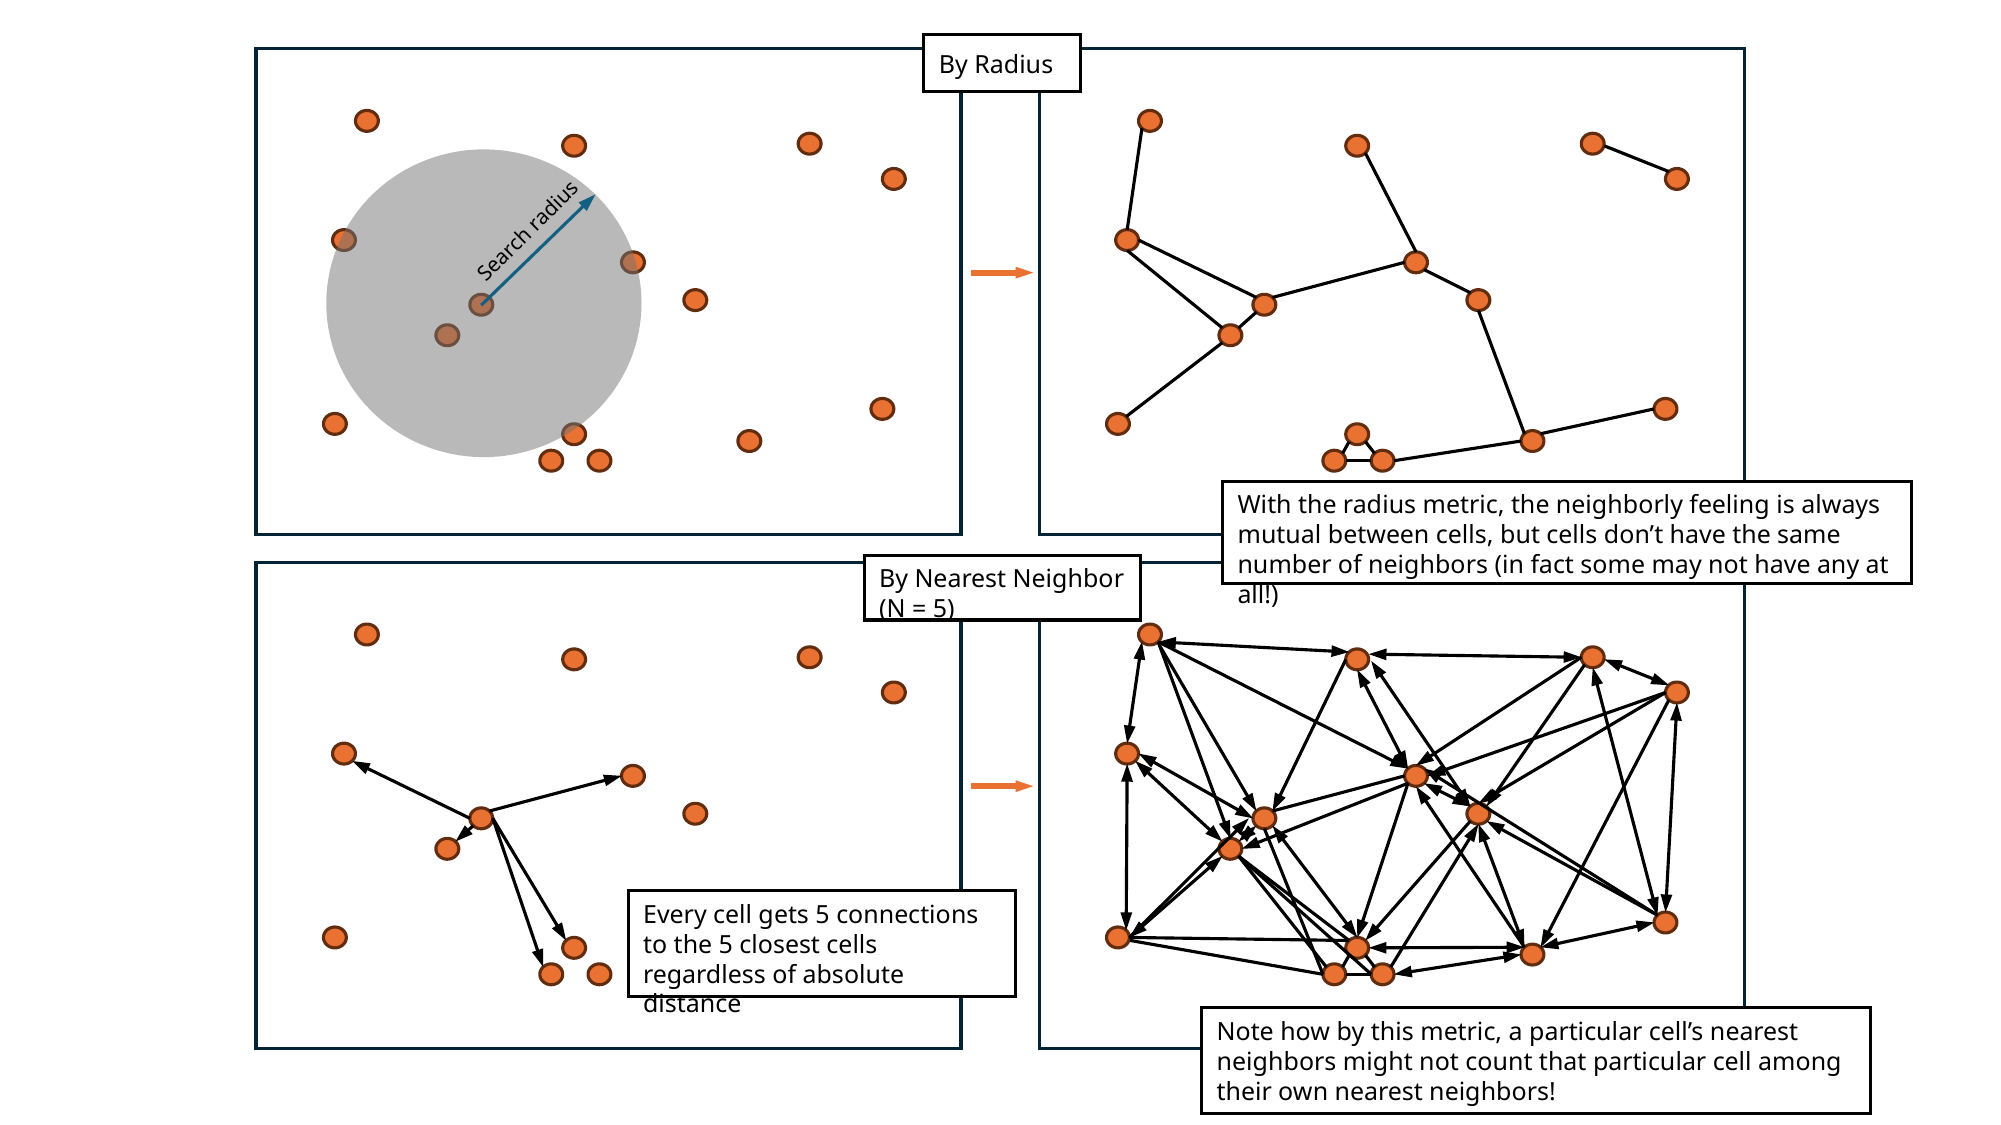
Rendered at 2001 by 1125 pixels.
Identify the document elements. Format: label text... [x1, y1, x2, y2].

text_box [647, 1000, 654, 1010]
text_box [256, 49, 961, 535]
text_box By Nearest Neighbor (N = 5) [864, 555, 1140, 620]
text_box Every cell gets 5 connections to the 5 closest cells regardless of absolute distance [628, 891, 1016, 997]
text_box [1039, 49, 1744, 535]
text_box Note how by this metric, a particular cell’s nearest neighbors might not count that particular cell among their own nearest neighbors! [1202, 1008, 1871, 1114]
text_box [256, 562, 961, 1048]
text_box Search radius [455, 159, 604, 307]
text_box By Radius [924, 35, 1081, 92]
text_box With the radius metric, the neighborly feeling is always mutual between cells, but cells don’t have the same number of neighbors (in fact some may not have any at all!) [1223, 481, 1911, 584]
text_box [1039, 562, 1744, 1048]
